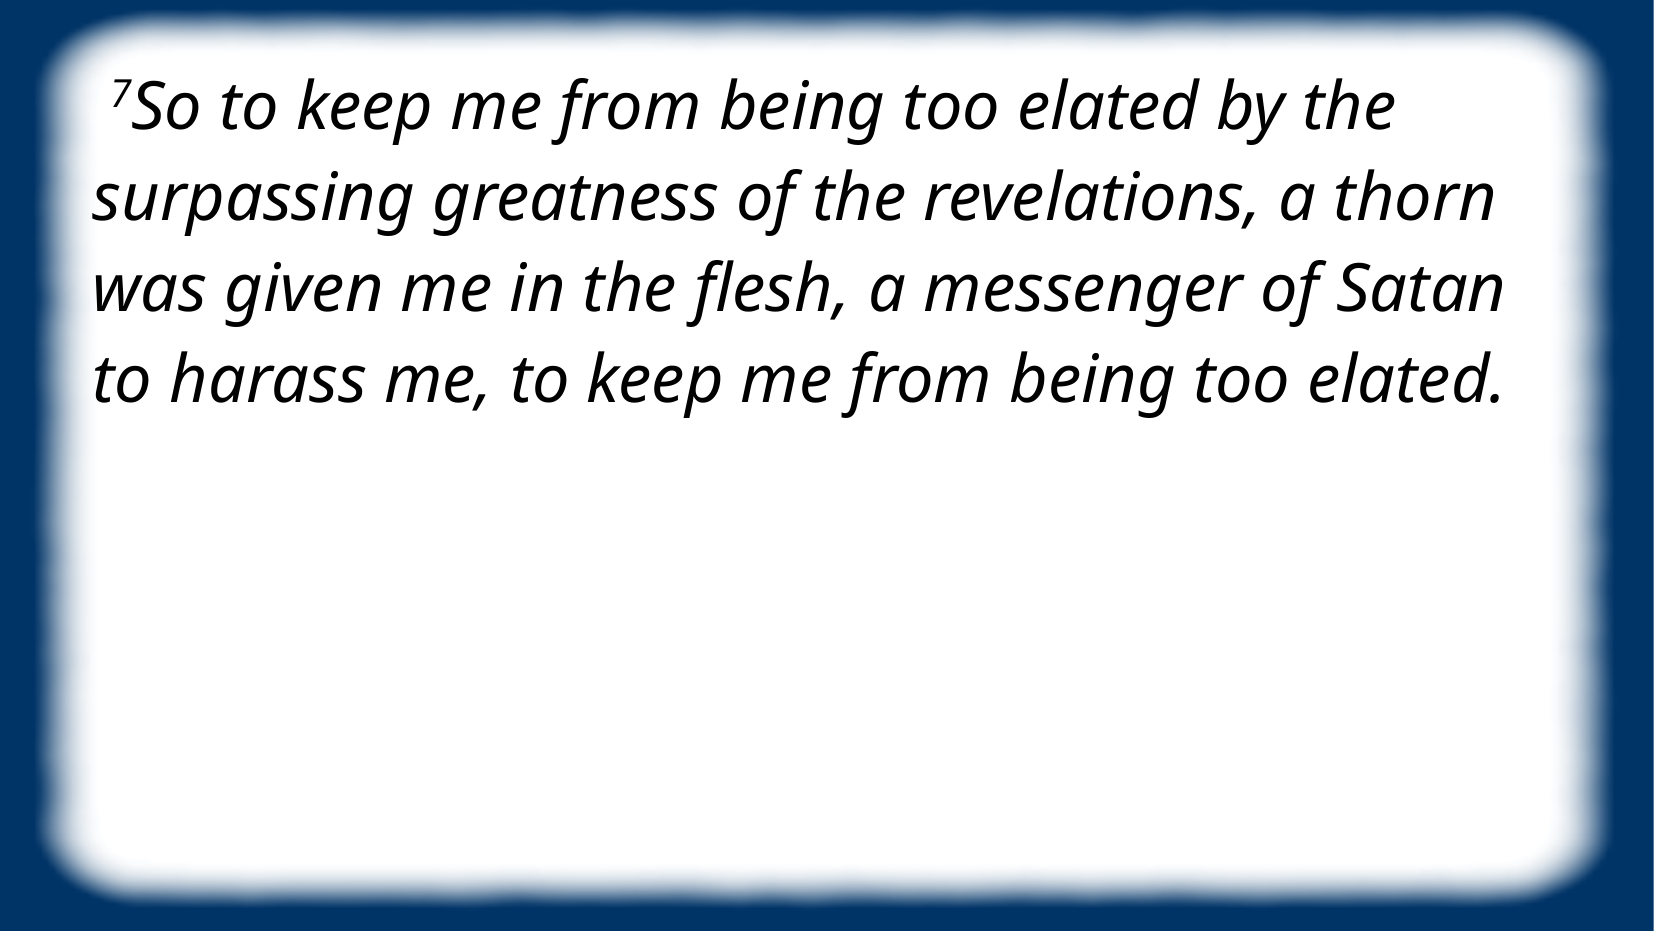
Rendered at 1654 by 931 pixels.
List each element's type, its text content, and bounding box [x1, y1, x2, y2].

picture [0, 0, 1654, 931]
text_box 7So to keep me from being too elated by the surpassing greatness of the revelations, a thorn was given me in the flesh, a messenger of Satan to harass me, to keep me from being too elated. [77, 51, 1548, 422]
